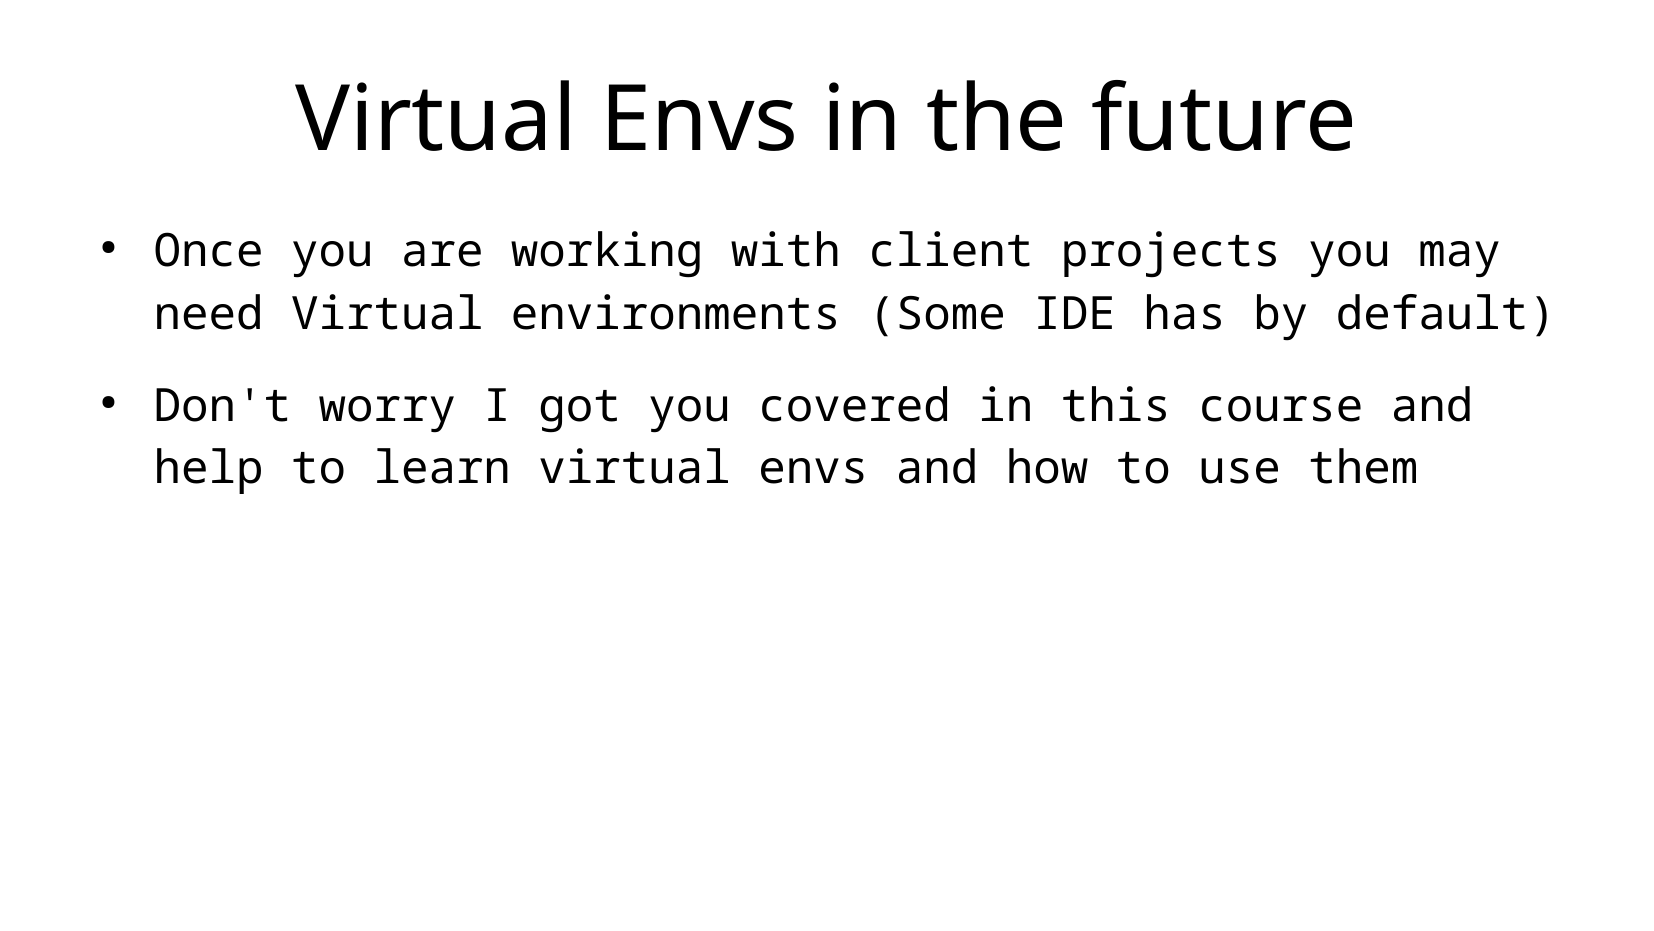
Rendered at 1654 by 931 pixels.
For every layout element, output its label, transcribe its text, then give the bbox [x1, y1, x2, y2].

title Virtual Envs in the future [82, 37, 1571, 193]
list Once you are working with client projects you may need Virtual environments (Some IDE has by default) Don't worry I got you covered in this course and help to learn virtual envs and how to use them [82, 217, 1571, 758]
